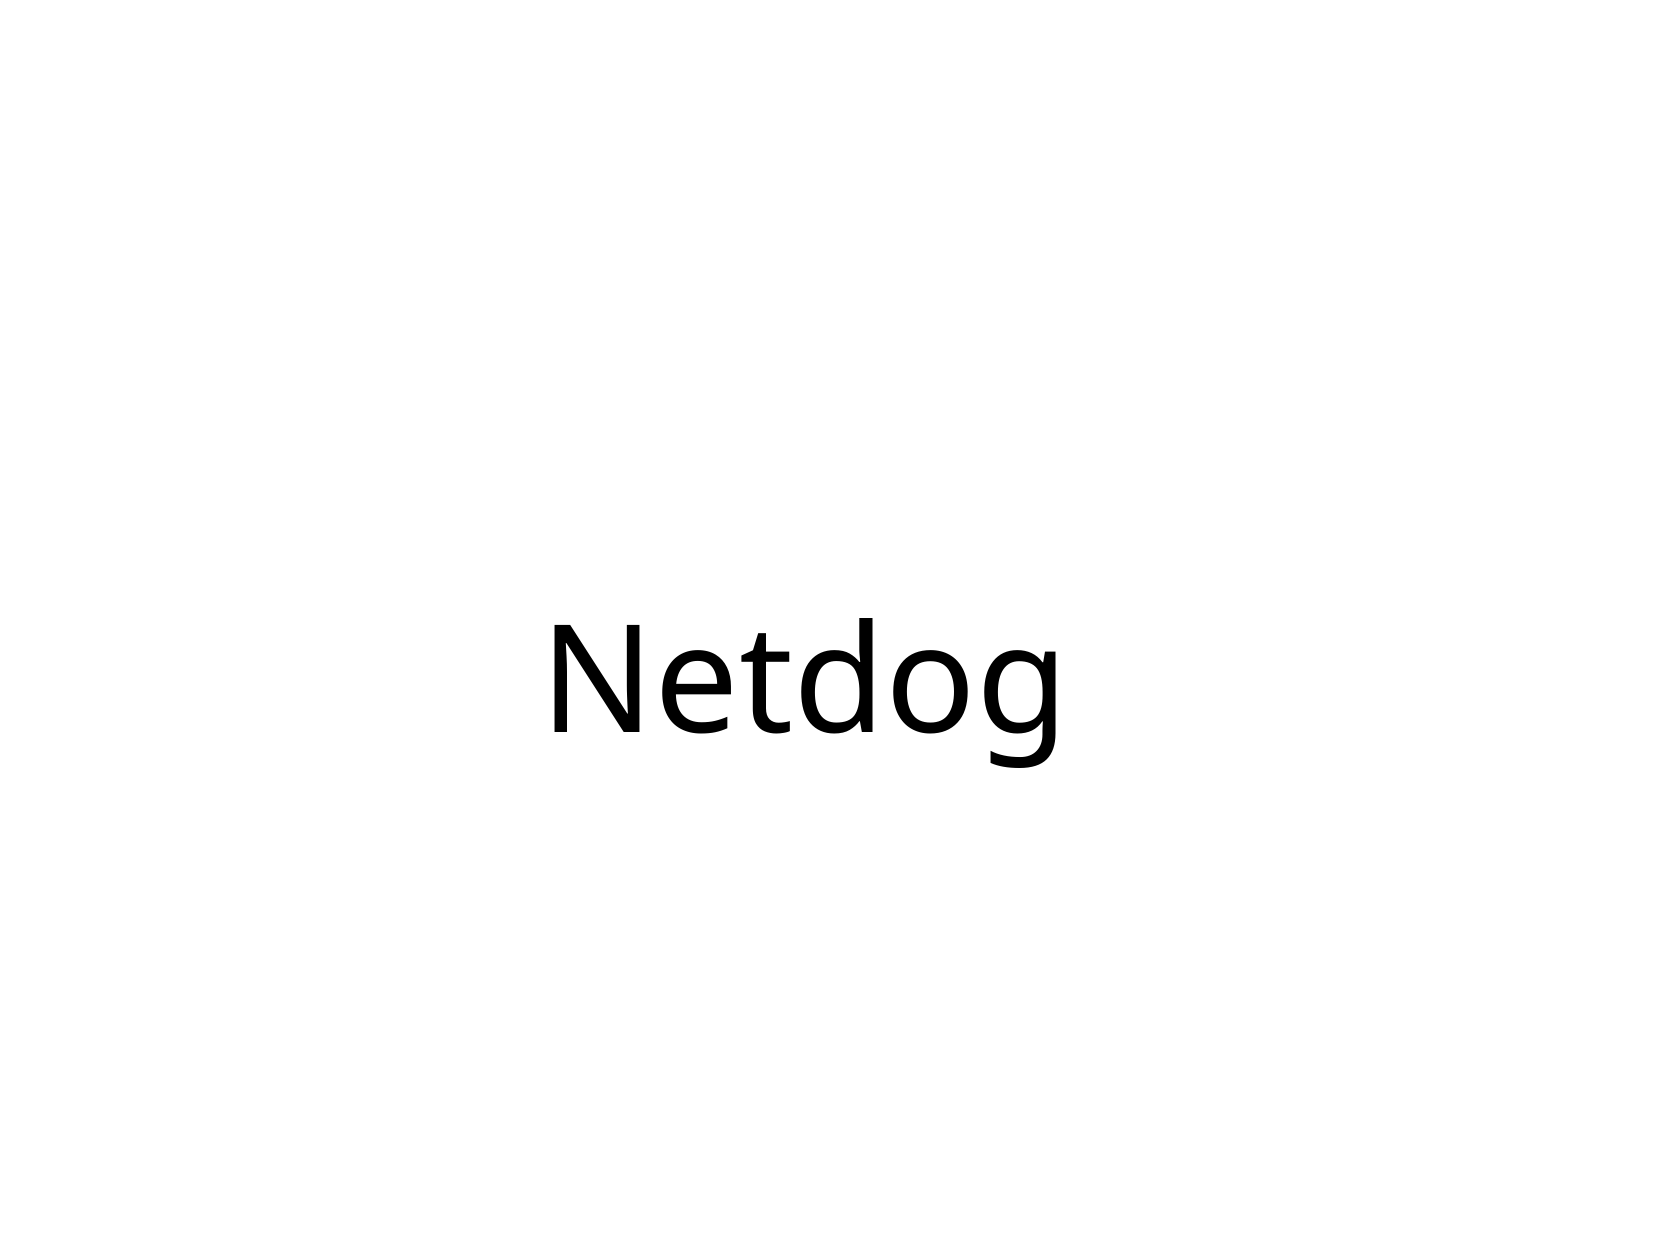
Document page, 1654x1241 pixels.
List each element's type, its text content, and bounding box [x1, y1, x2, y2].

text_box Netdog [525, 565, 1081, 756]
